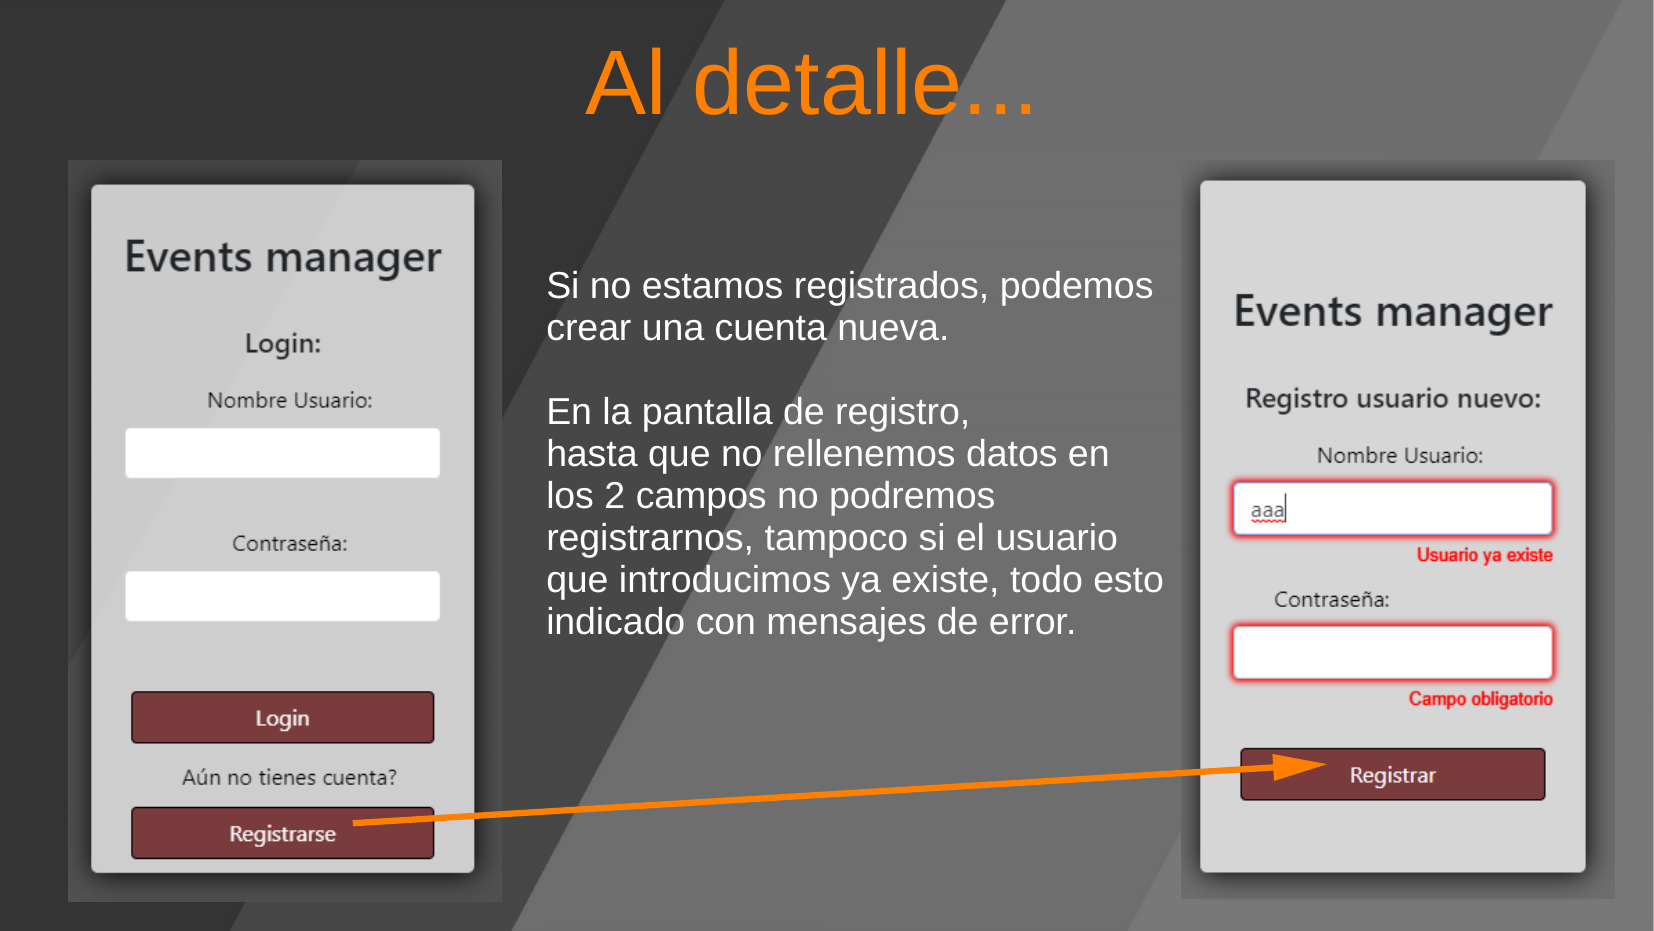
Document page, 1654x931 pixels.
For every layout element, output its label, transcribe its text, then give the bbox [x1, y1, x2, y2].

text_box Si no estamos registrados, podemos crear una cuenta nueva. En la pantalla de registro, hasta que no rellenemos datos en los 2 campos no podremos registrarnos, tampoco si el usuario que introducimos ya existe, todo esto indicado con mensajes de error. [531, 256, 1181, 650]
title Al detalle... [68, 4, 1558, 161]
picture [0, 0, 1654, 931]
